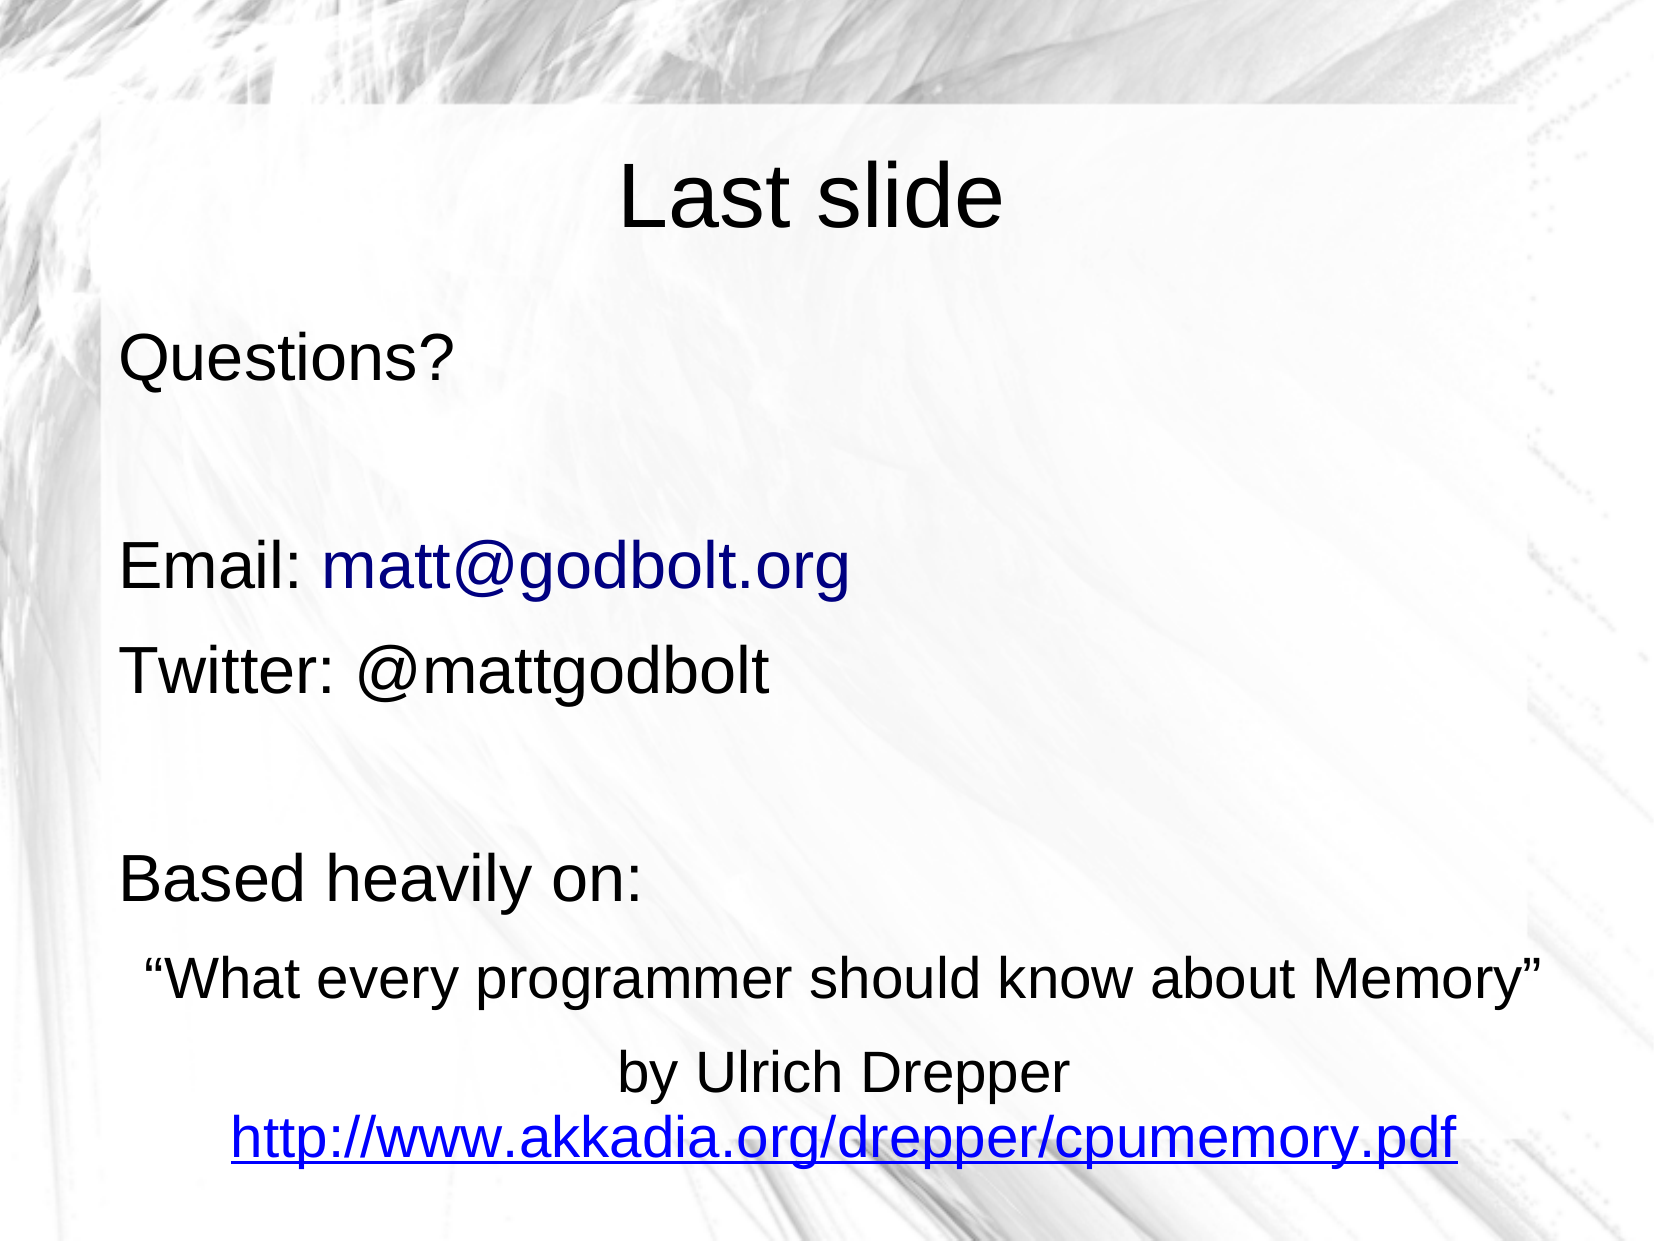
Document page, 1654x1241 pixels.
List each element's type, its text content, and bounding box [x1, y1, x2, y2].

picture [0, 0, 1654, 1241]
title Last slide [118, 112, 1506, 281]
list Questions? Email: matt@godbolt.org Twitter: @mattgodbolt Based heavily on: “What every programmer should know about Memory” by Ulrich Drepper http://www.akkadia.org/drepper/cpumemory.pdf [118, 319, 1571, 1241]
